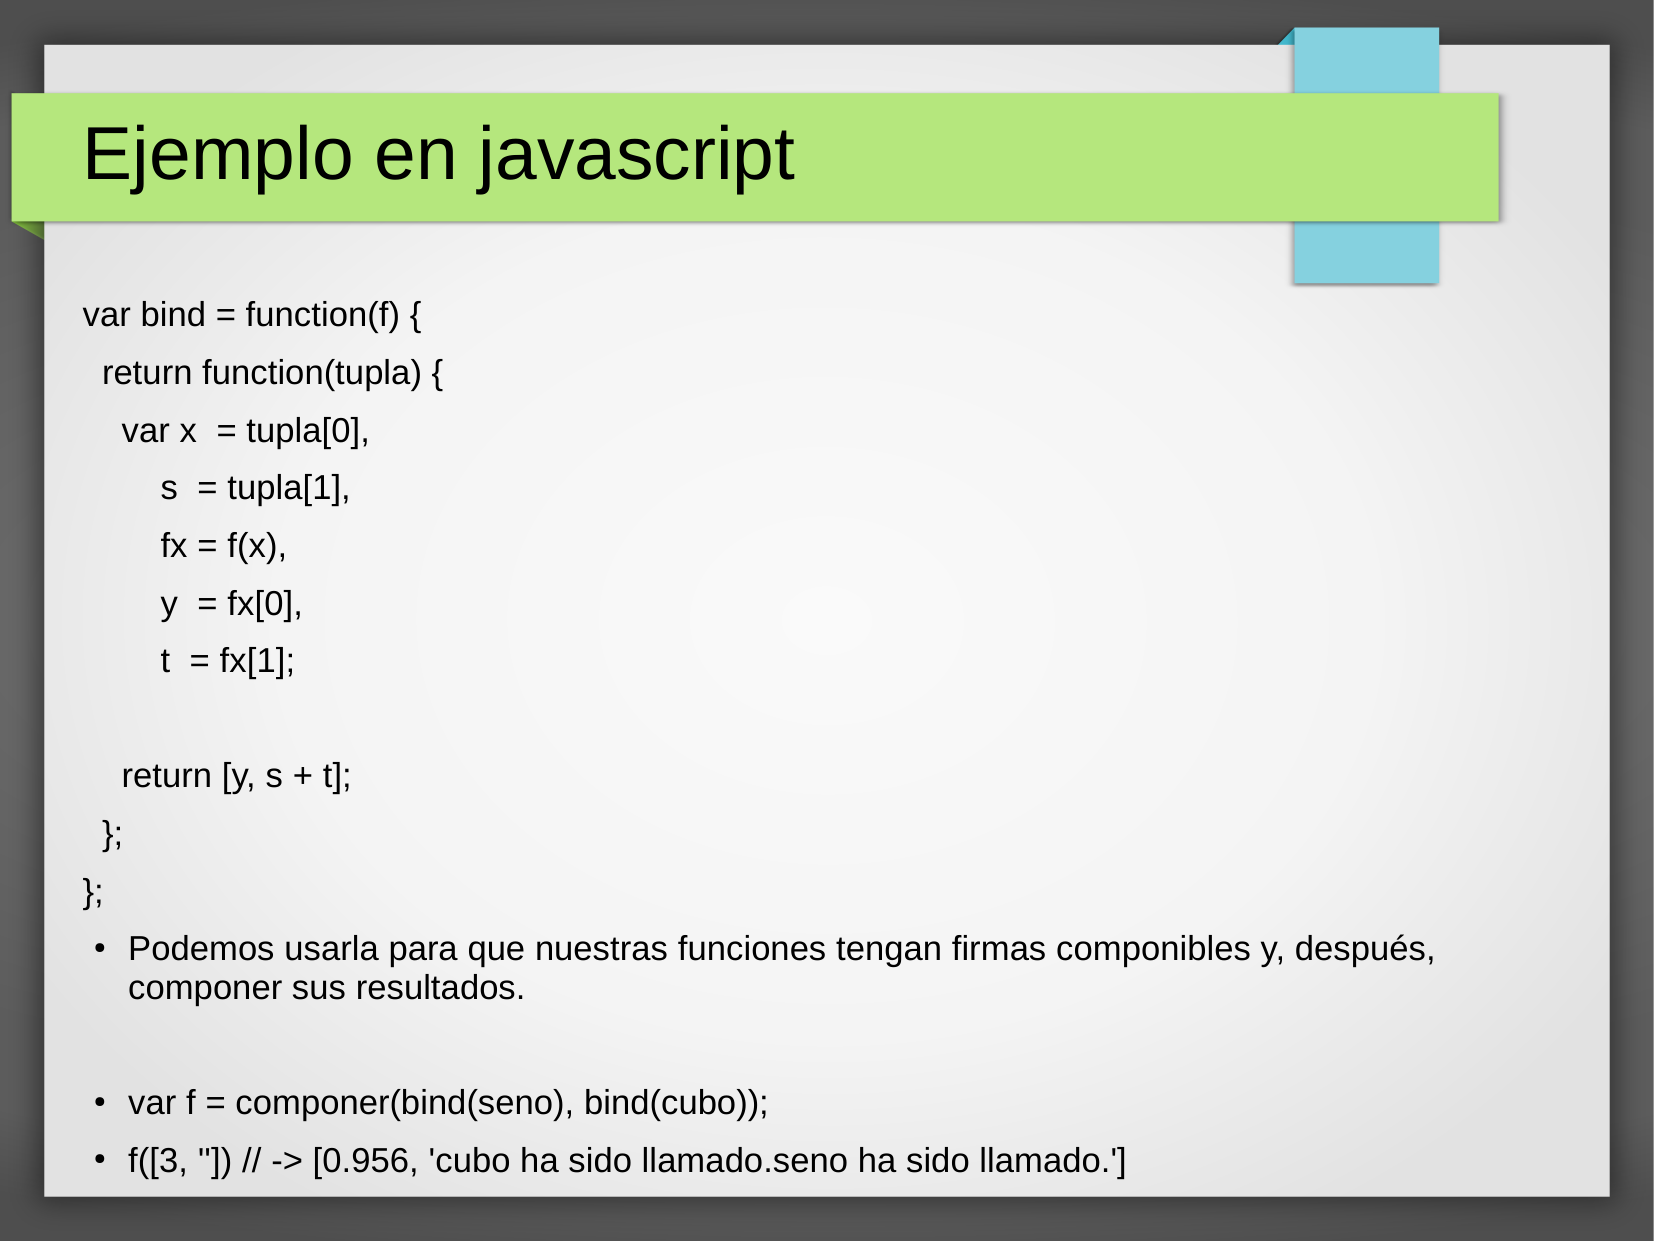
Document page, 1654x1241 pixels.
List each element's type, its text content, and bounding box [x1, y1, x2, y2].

list var bind = function(f) { return function(tupla) { var x = tupla[0], s = tupla[1], fx = f(x), y = fx[0], t = fx[1]; return [y, s + t]; }; }; Podemos usarla para que nuestras funciones tengan firmas componibles y, después, componer sus resultados. var f = componer(bind(seno), bind(cubo)); f([3, '']) // -> [0.956, 'cubo ha sido llamado.seno ha sido llamado.'] [82, 295, 1571, 1182]
title Ejemplo en javascript [82, 94, 1264, 213]
picture [0, 0, 1654, 1241]
